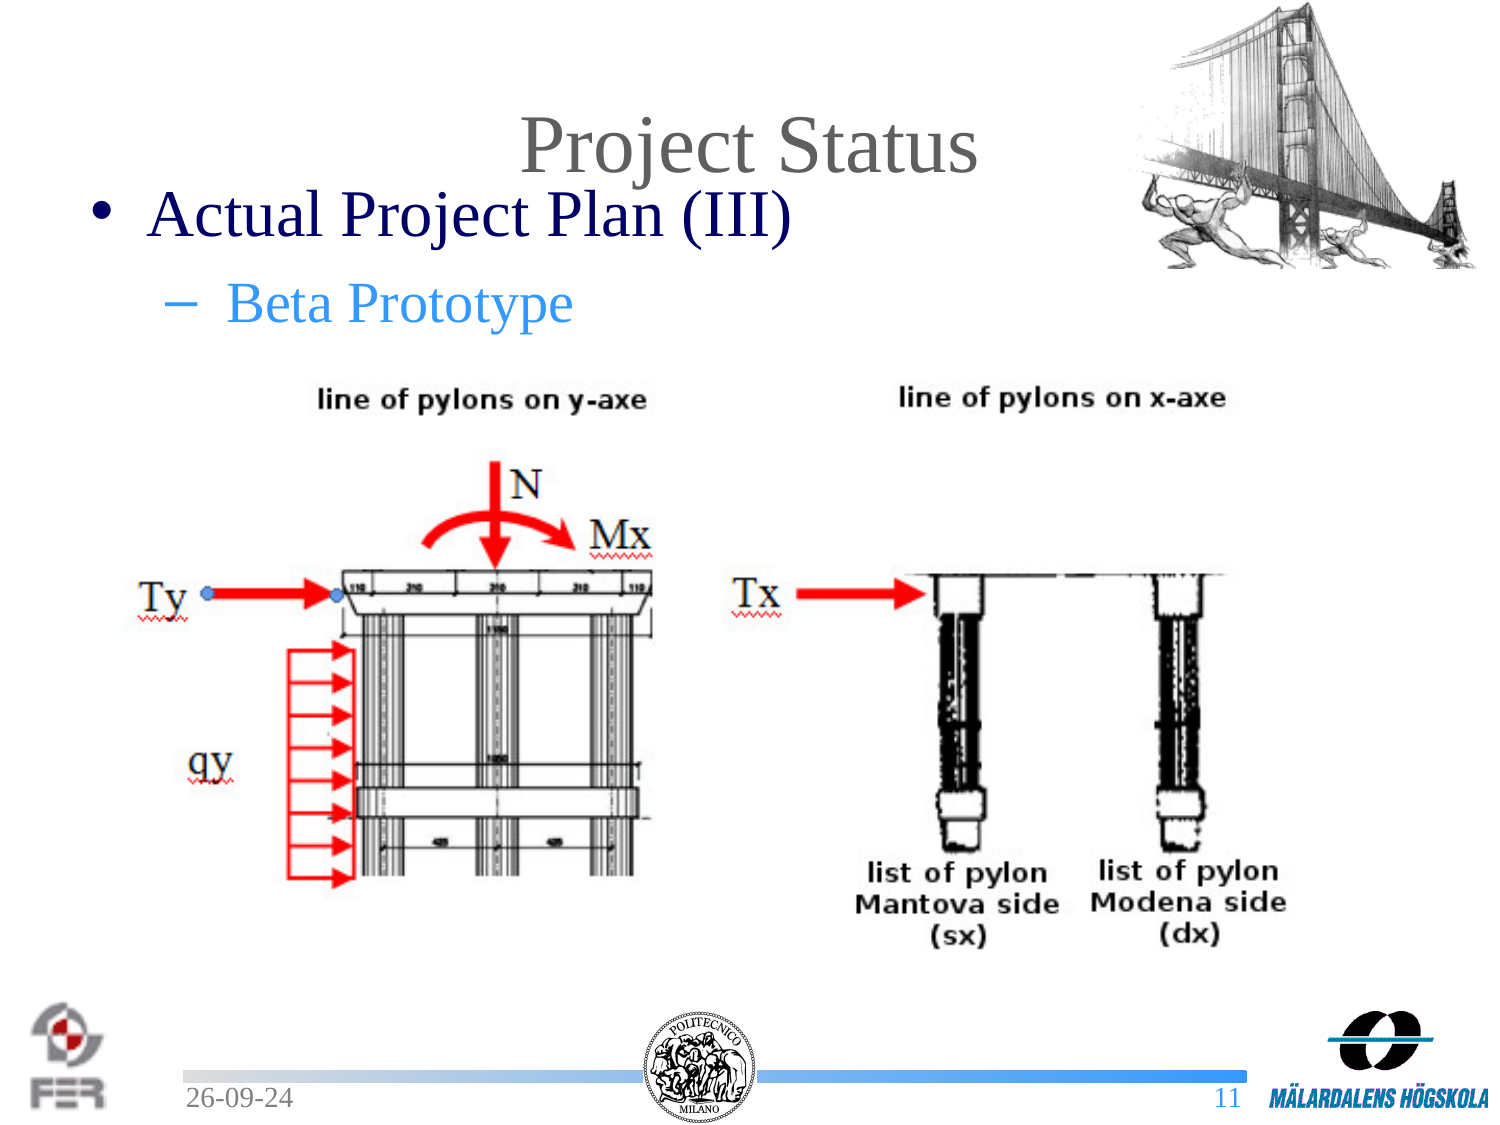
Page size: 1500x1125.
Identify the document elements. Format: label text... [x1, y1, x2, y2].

picture [1269, 1011, 1488, 1108]
picture [1435, 1096, 1441, 1104]
text_box <numero> [1186, 1070, 1258, 1114]
title Project Status [75, 45, 1122, 162]
picture [1368, 1093, 1374, 1104]
picture [1454, 1091, 1459, 1108]
picture [643, 1011, 757, 1123]
list Actual Project Plan (III) Beta Prototype [75, 162, 1426, 905]
picture [1122, 0, 1477, 269]
text_box 13-12-02 [171, 1070, 396, 1114]
picture [29, 987, 107, 1125]
picture [107, 349, 1355, 962]
